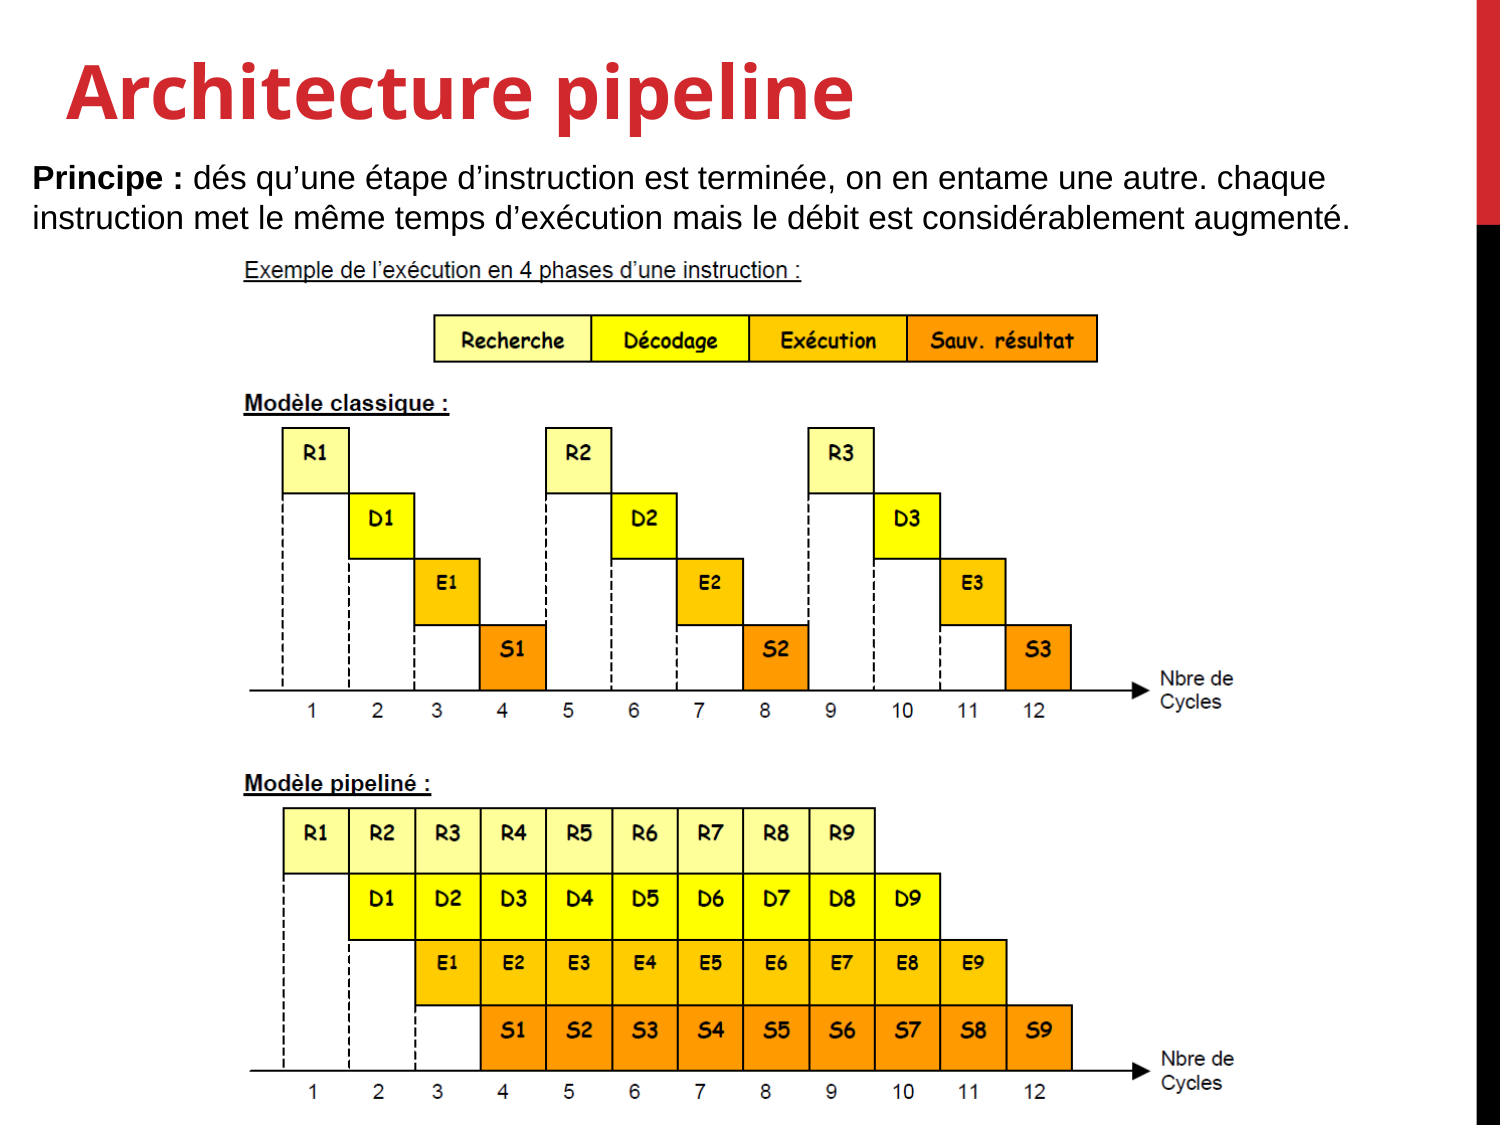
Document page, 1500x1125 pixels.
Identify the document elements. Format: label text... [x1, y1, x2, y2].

title Architecture pipeline [51, 36, 1412, 149]
picture [171, 255, 1274, 1118]
list Principe : dés qu’une étape d’instruction est terminée, on en entame une autre. chaque instruction met le même temps d’exécution mais le débit est considérablement augmenté. [17, 149, 1459, 1059]
